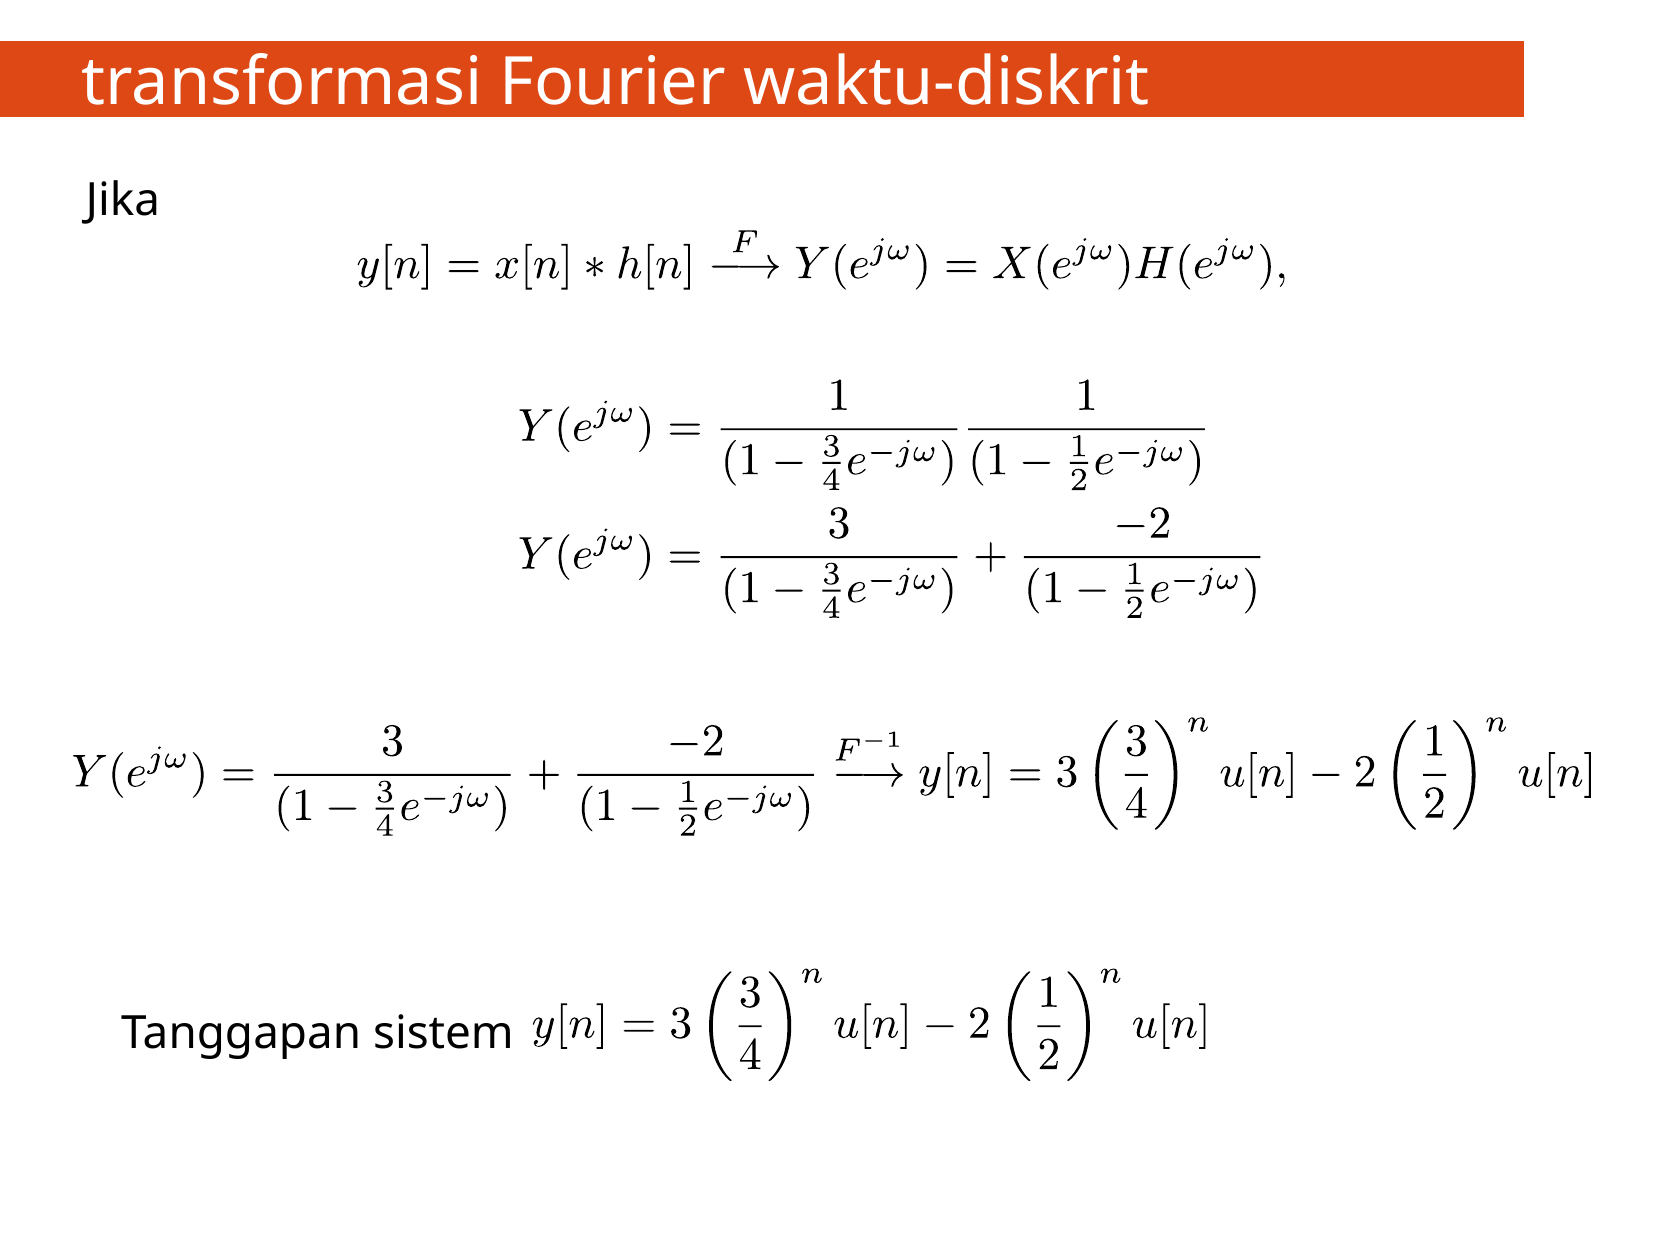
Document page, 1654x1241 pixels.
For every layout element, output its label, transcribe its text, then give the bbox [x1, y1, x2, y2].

text_box Tanggapan sistem [106, 992, 529, 1059]
text_box [1440, 41, 1524, 117]
text_box [356, 230, 1289, 290]
text_box [71, 717, 1597, 836]
text_box [531, 968, 1211, 1082]
text_box [517, 379, 1261, 618]
text_box [0, 41, 81, 117]
text_box transformasi Fourier waktu-diskrit [81, 41, 1440, 117]
text_box Jika [70, 159, 187, 226]
